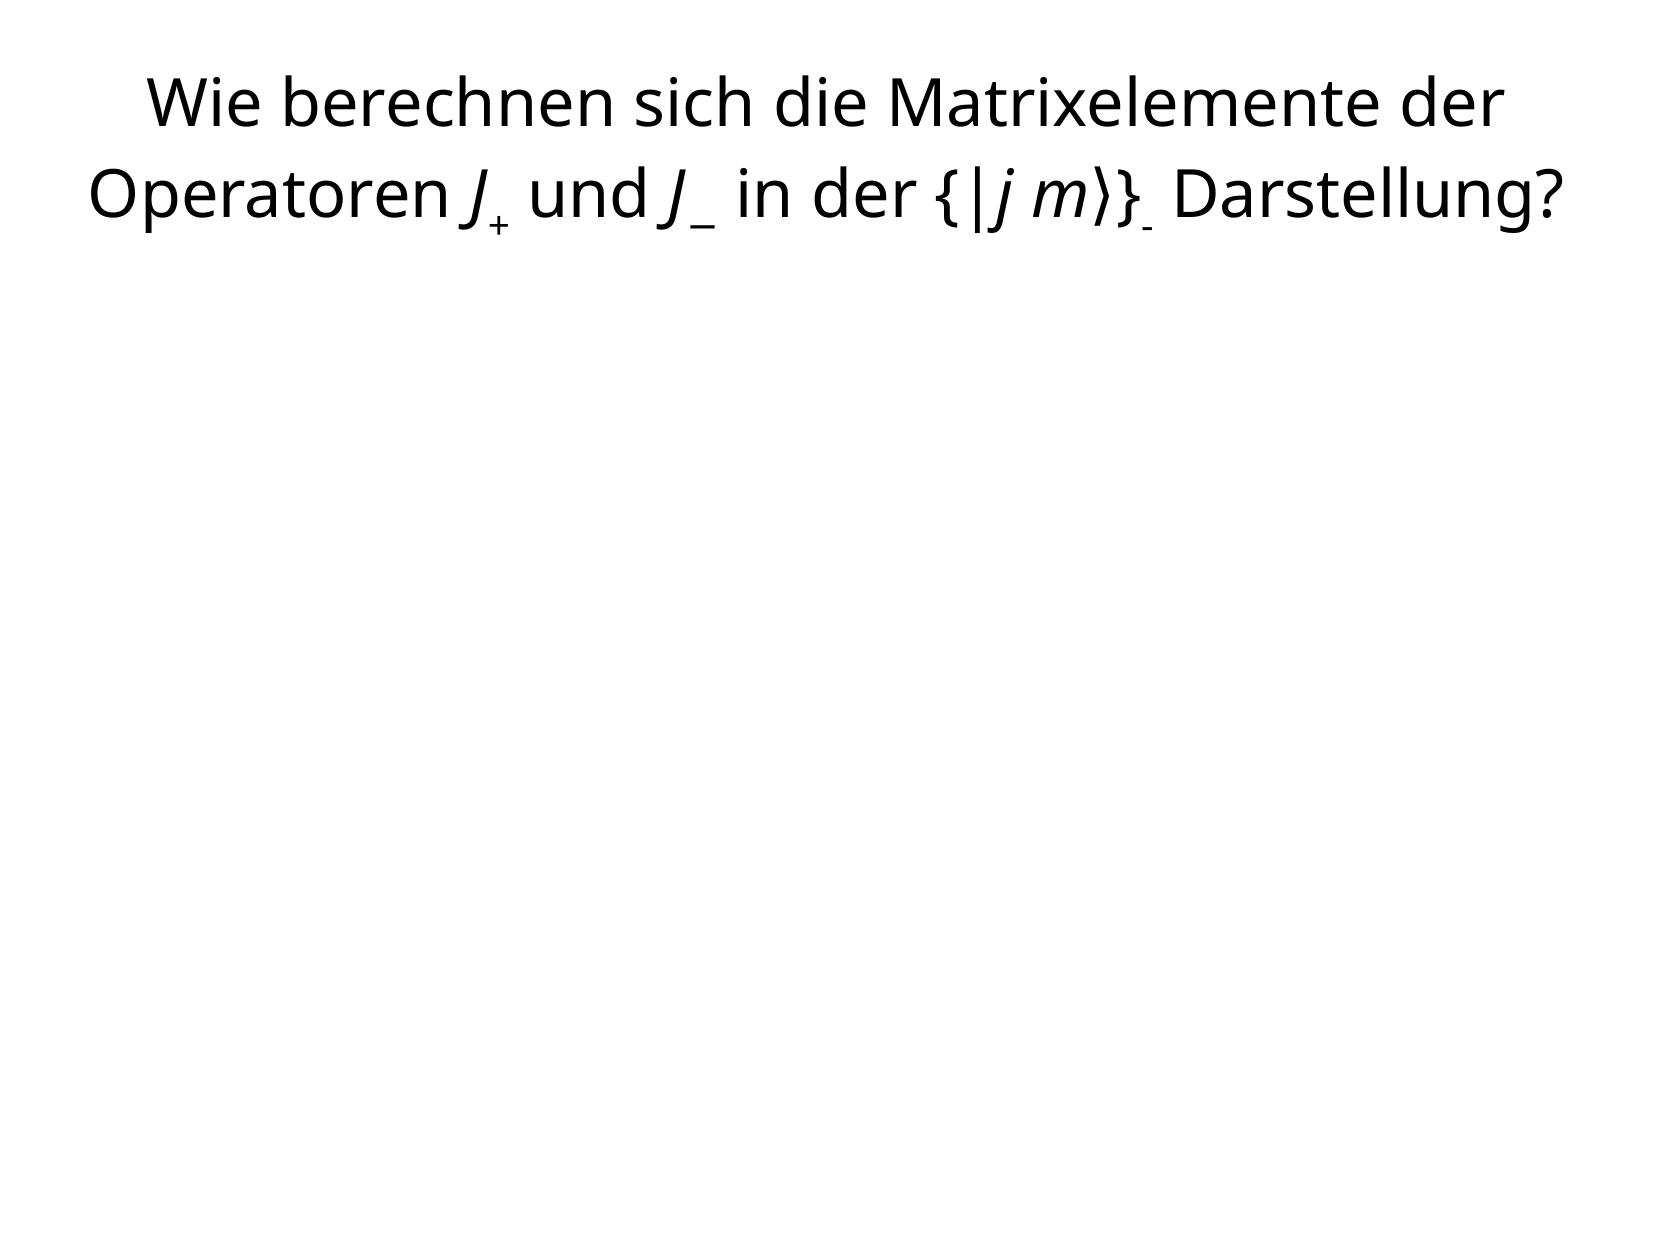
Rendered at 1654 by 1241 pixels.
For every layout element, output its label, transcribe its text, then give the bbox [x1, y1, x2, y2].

title Wie berechnen sich die Matrixelemente der Operatoren J+ und J− in der {|j m⟩}- Darstellung? [82, 49, 1571, 257]
